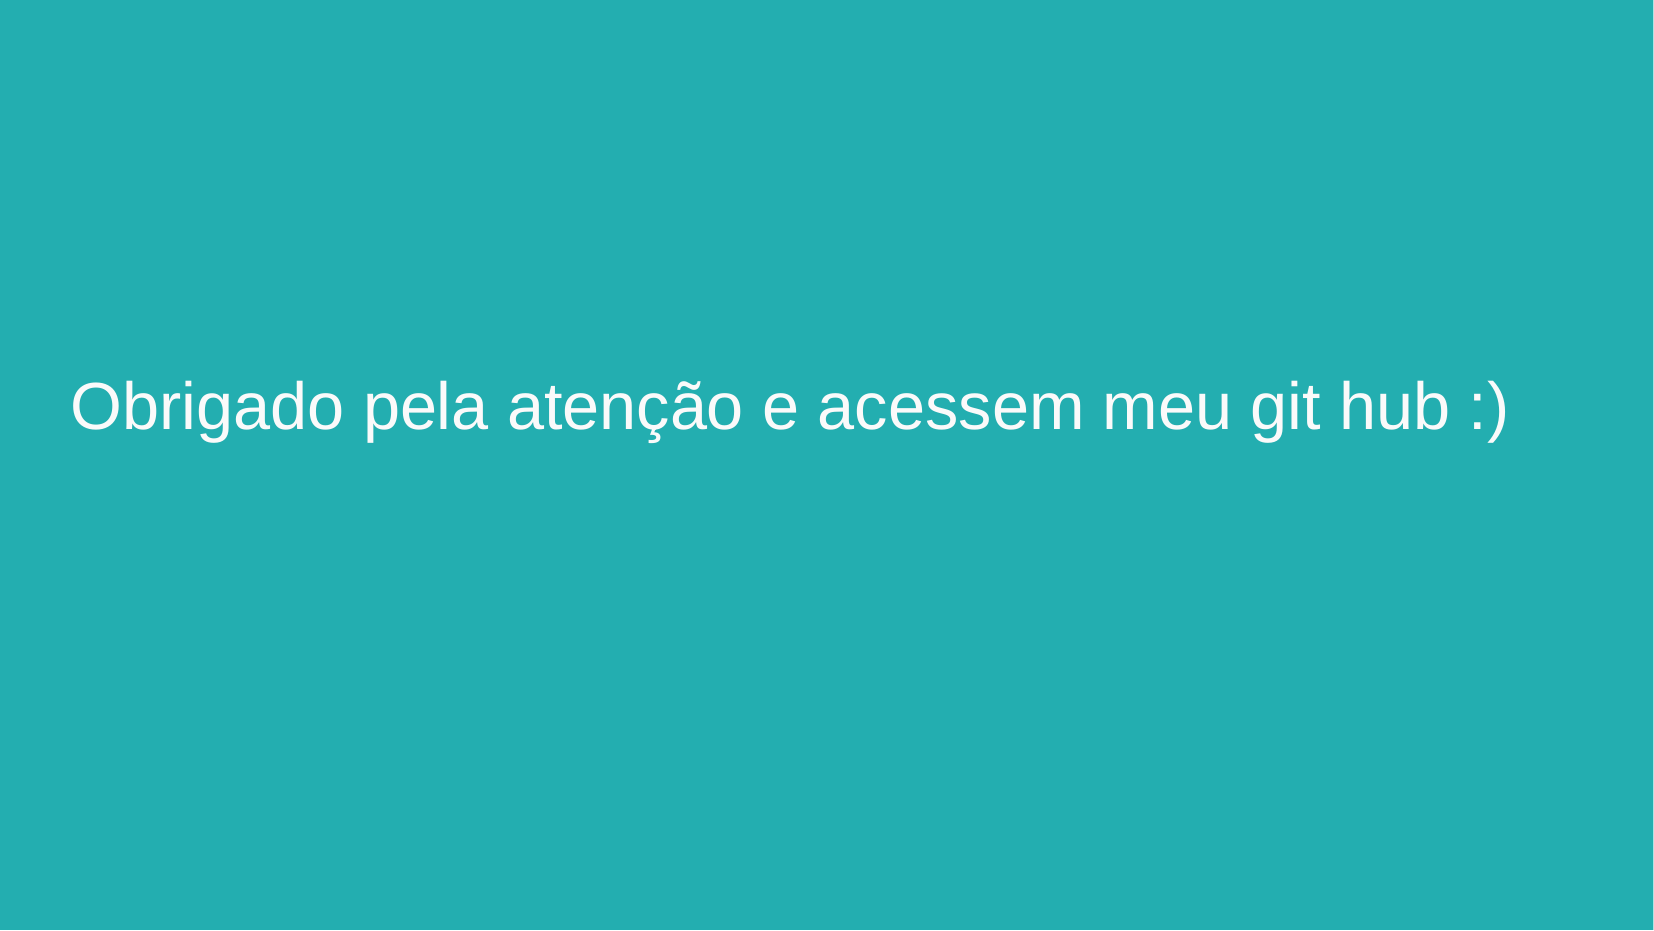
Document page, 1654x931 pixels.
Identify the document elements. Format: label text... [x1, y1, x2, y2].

title Obrigado pela atenção e acessem meu git hub :) [70, 328, 1559, 485]
